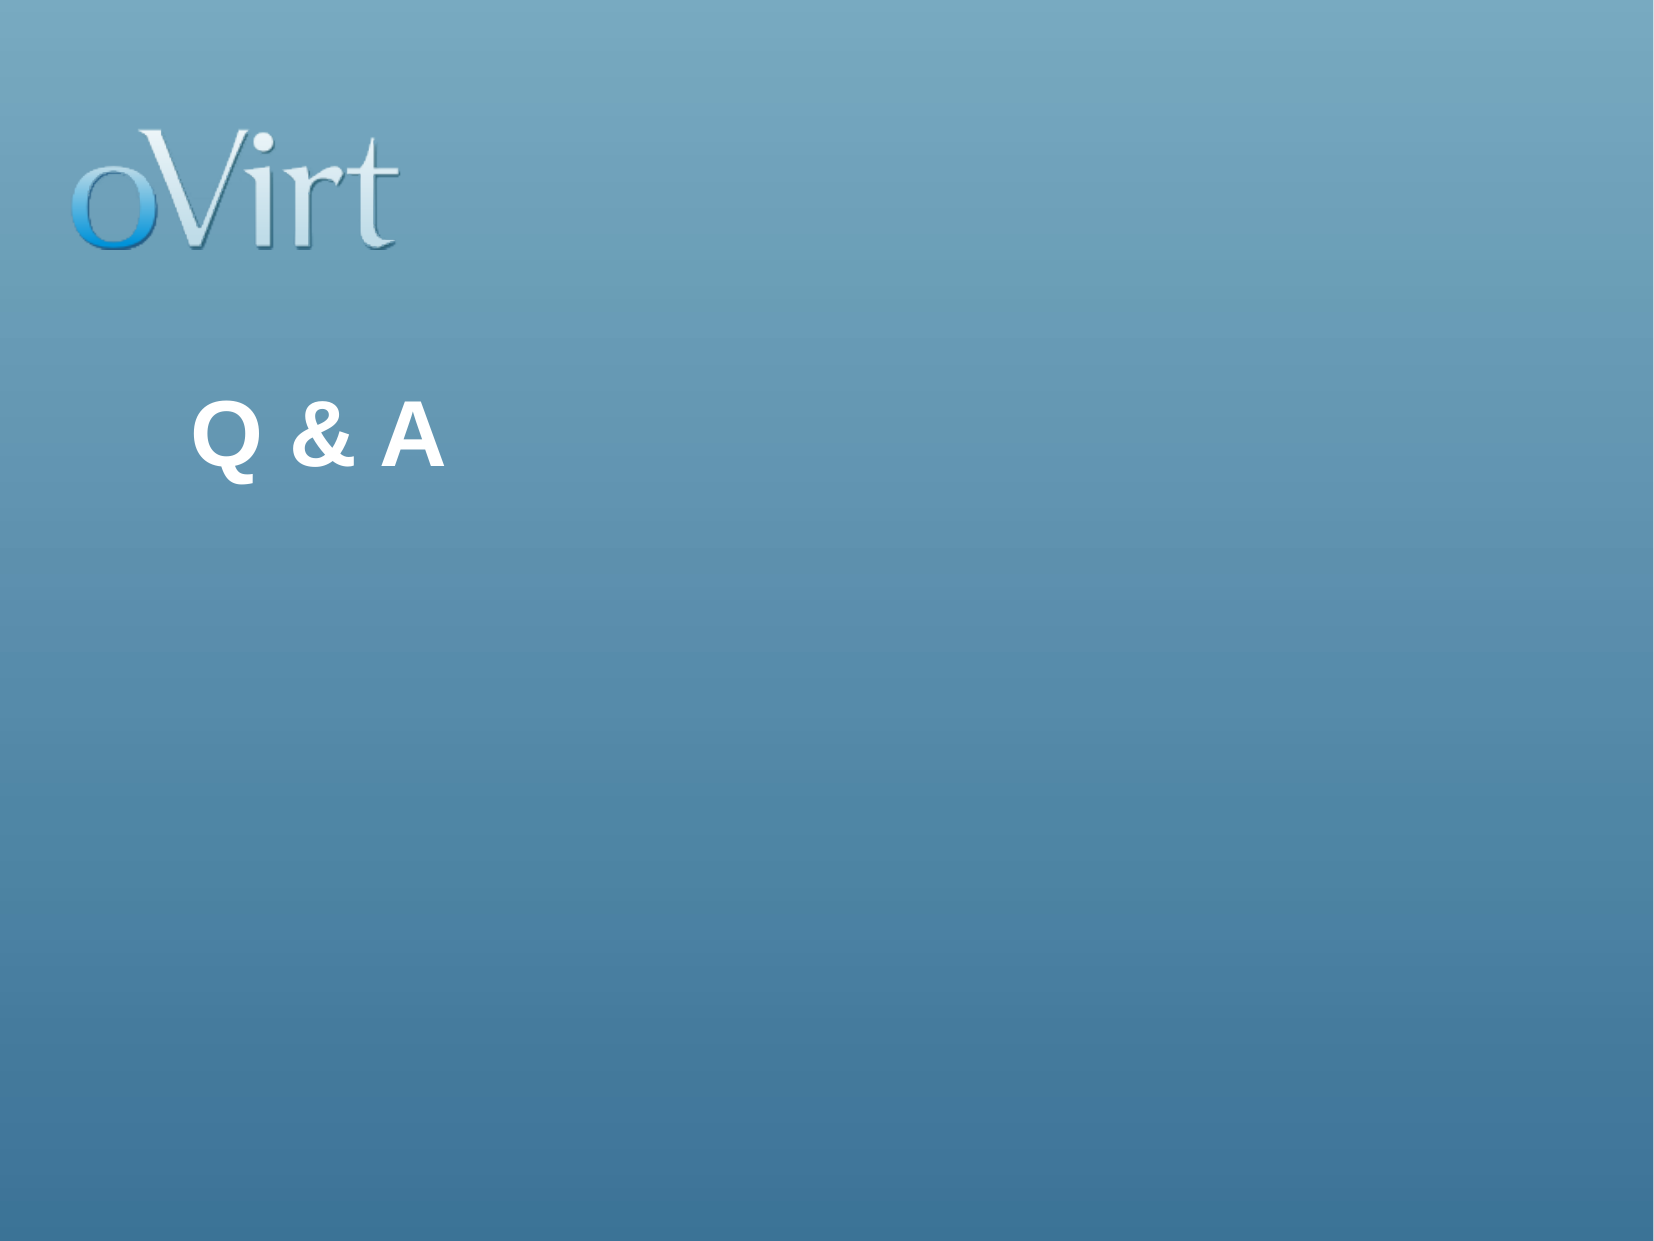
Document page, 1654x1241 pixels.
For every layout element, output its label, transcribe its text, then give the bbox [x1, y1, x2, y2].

text_box Q & A [175, 374, 1549, 510]
picture [0, 0, 1654, 1241]
